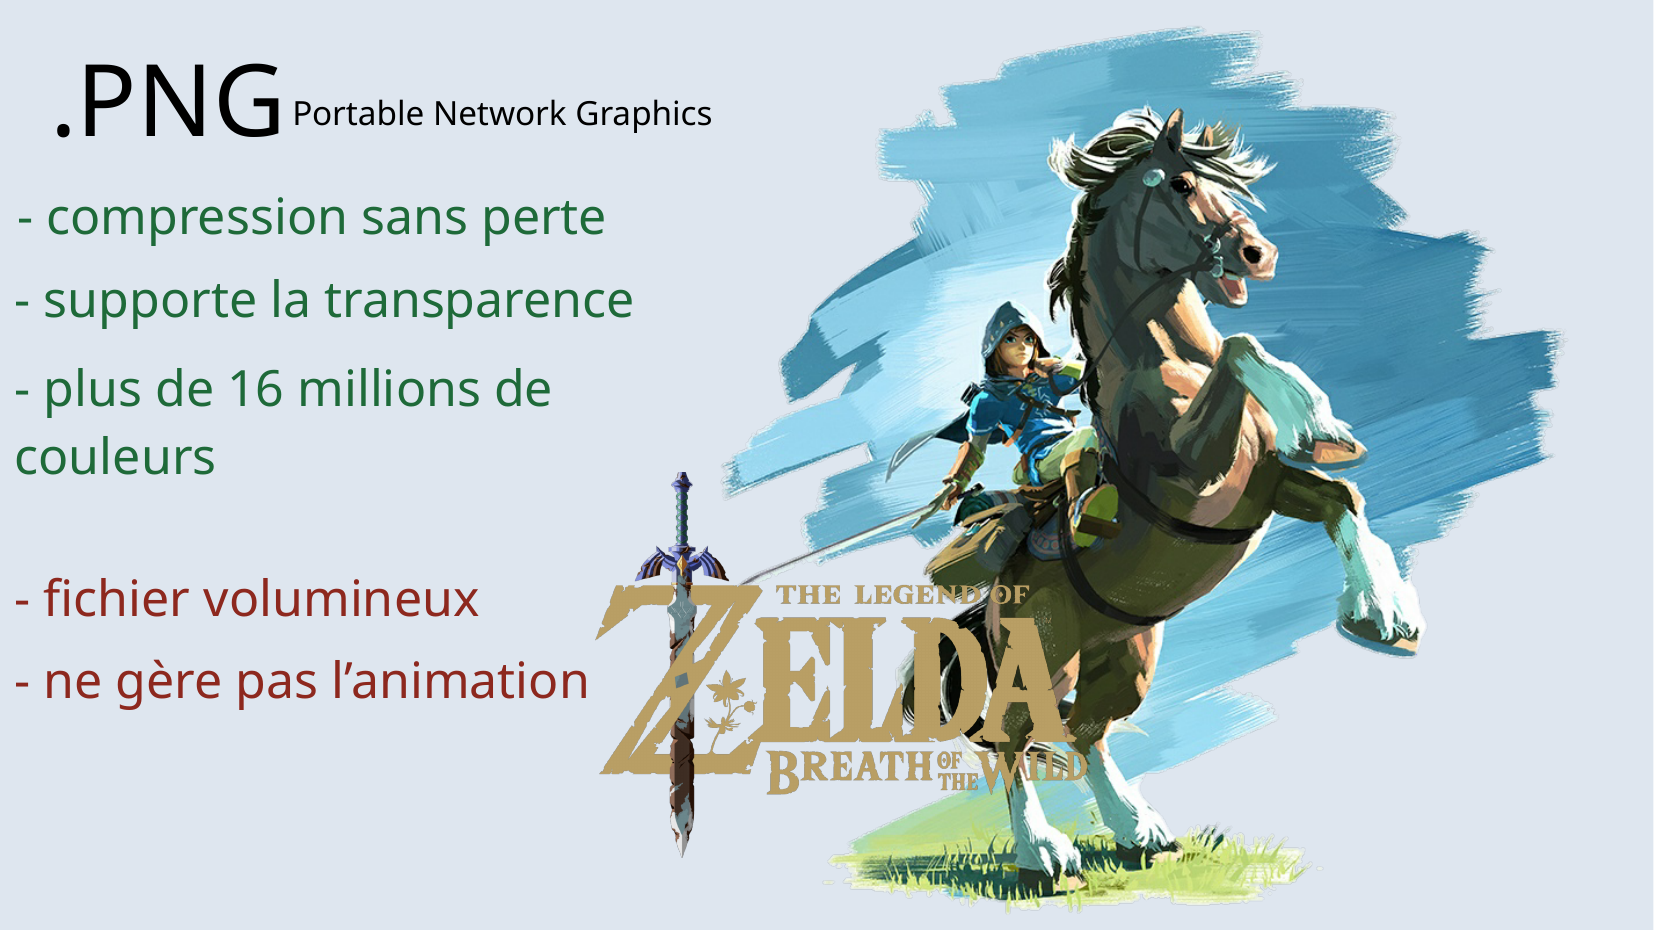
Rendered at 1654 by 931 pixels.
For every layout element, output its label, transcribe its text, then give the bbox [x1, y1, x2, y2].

text_box .PNG [35, 21, 308, 154]
picture [595, 11, 1583, 922]
text_box - fichier volumineux [0, 555, 595, 632]
text_box - compression sans perte [2, 173, 695, 249]
text_box Portable Network Graphics [277, 82, 695, 141]
text_box - supporte la transparence [0, 256, 695, 331]
text_box - plus de 16 millions de couleurs [0, 345, 780, 420]
text_box - ne gère pas l’animation [0, 637, 595, 712]
